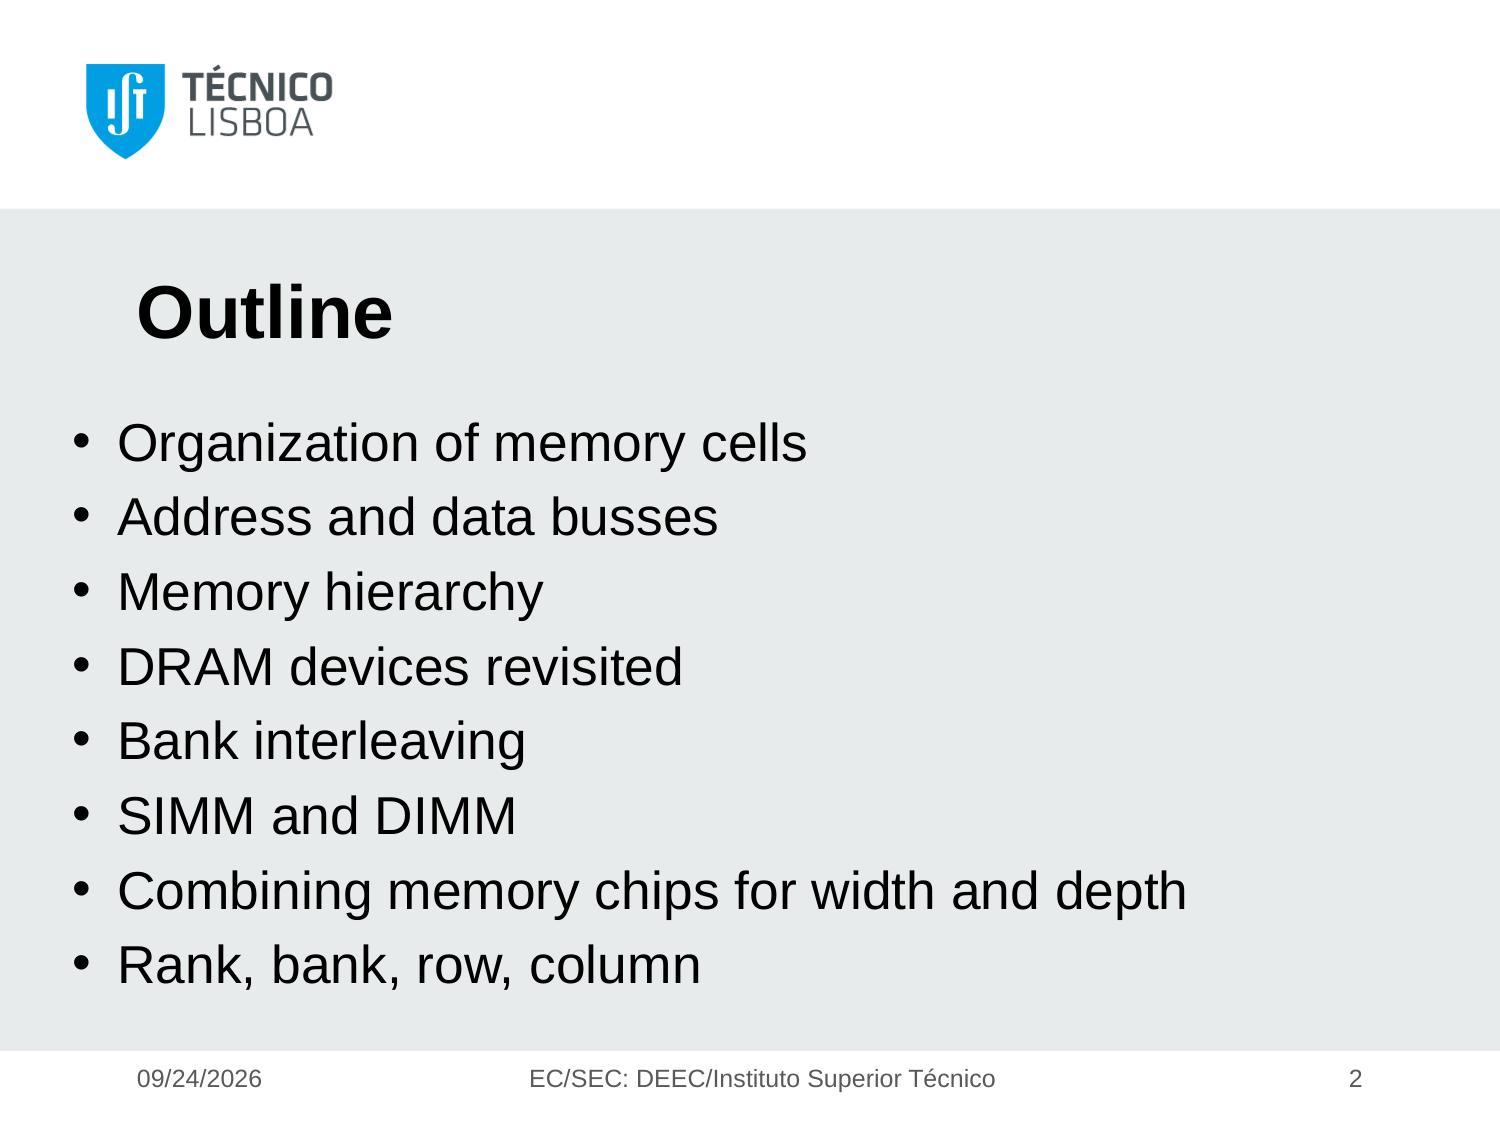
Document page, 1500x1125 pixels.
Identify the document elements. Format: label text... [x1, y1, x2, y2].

list Organization of memory cells Address and data busses Memory hierarchy DRAM devices revisited Bank interleaving SIMM and DIMM Combining memory chips for width and depth Rank, bank, row, column [57, 400, 1441, 1005]
slide_number <number> [1077, 1052, 1378, 1103]
title Outline [121, 237, 1378, 381]
picture [0, 0, 1500, 1125]
slide_number 12/15/2020 [121, 1052, 425, 1103]
footer EC/SEC: DEEC/Instituto Superior Técnico [512, 1052, 1021, 1103]
